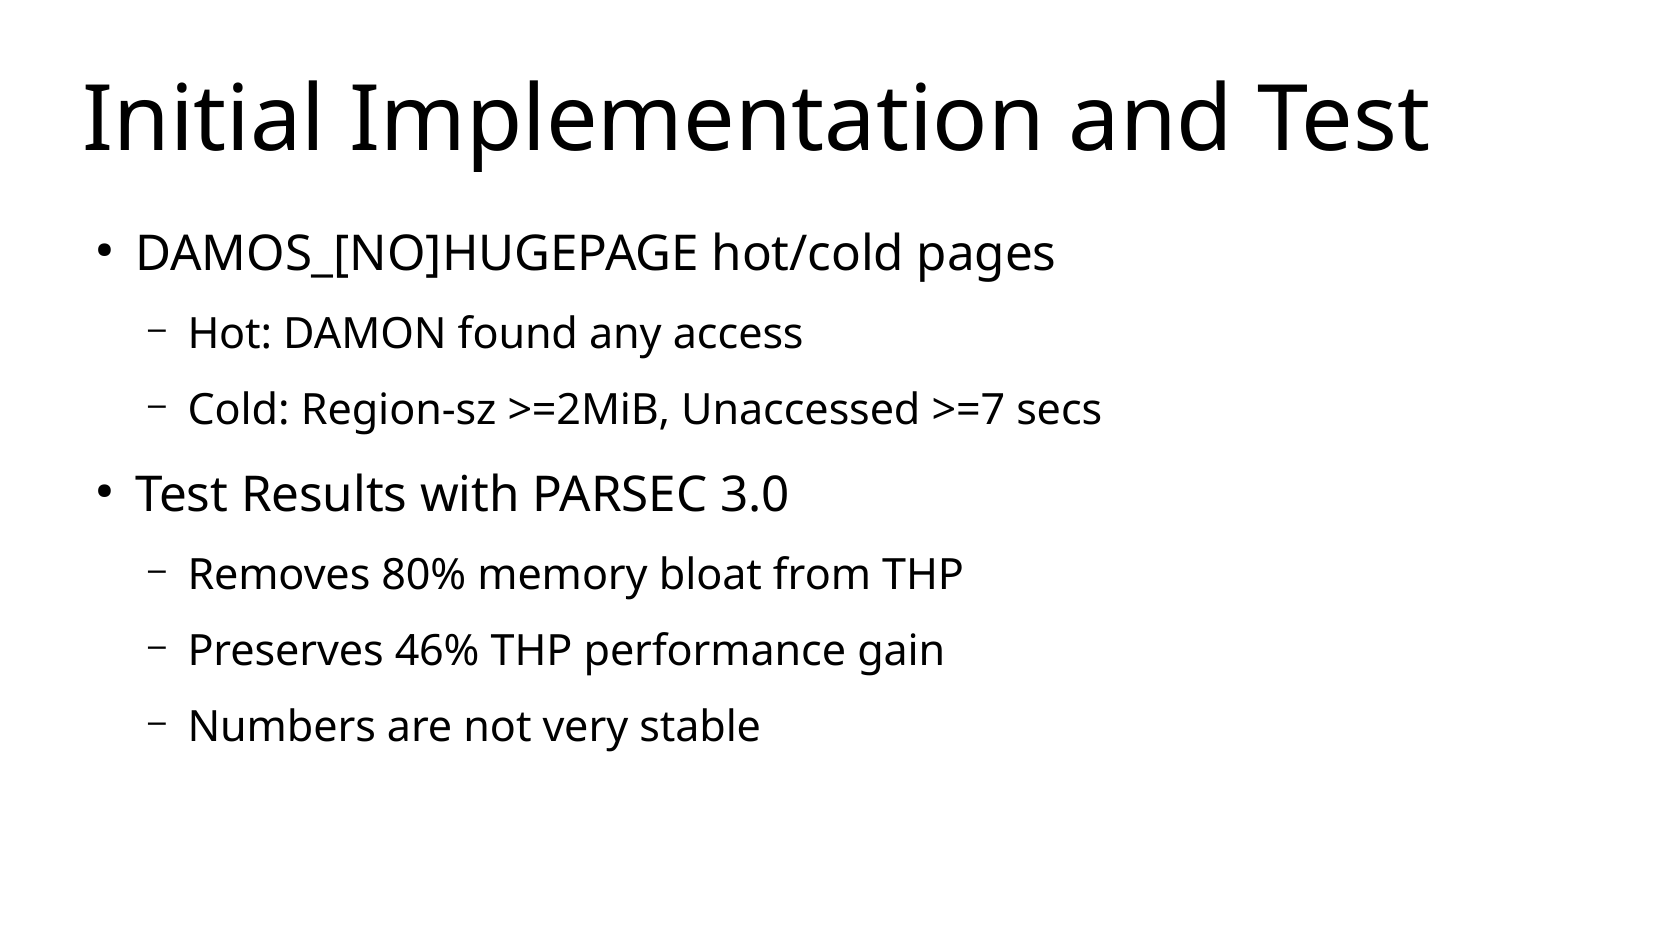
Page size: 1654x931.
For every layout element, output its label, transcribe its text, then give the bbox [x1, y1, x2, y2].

title Initial Implementation and Test [82, 37, 1571, 193]
list DAMOS_[NO]HUGEPAGE hot/cold pages Hot: DAMON found any access Cold: Region-sz >=2MiB, Unaccessed >=7 secs Test Results with PARSEC 3.0 Removes 80% memory bloat from THP Preserves 46% THP performance gain Numbers are not very stable [82, 217, 1571, 758]
